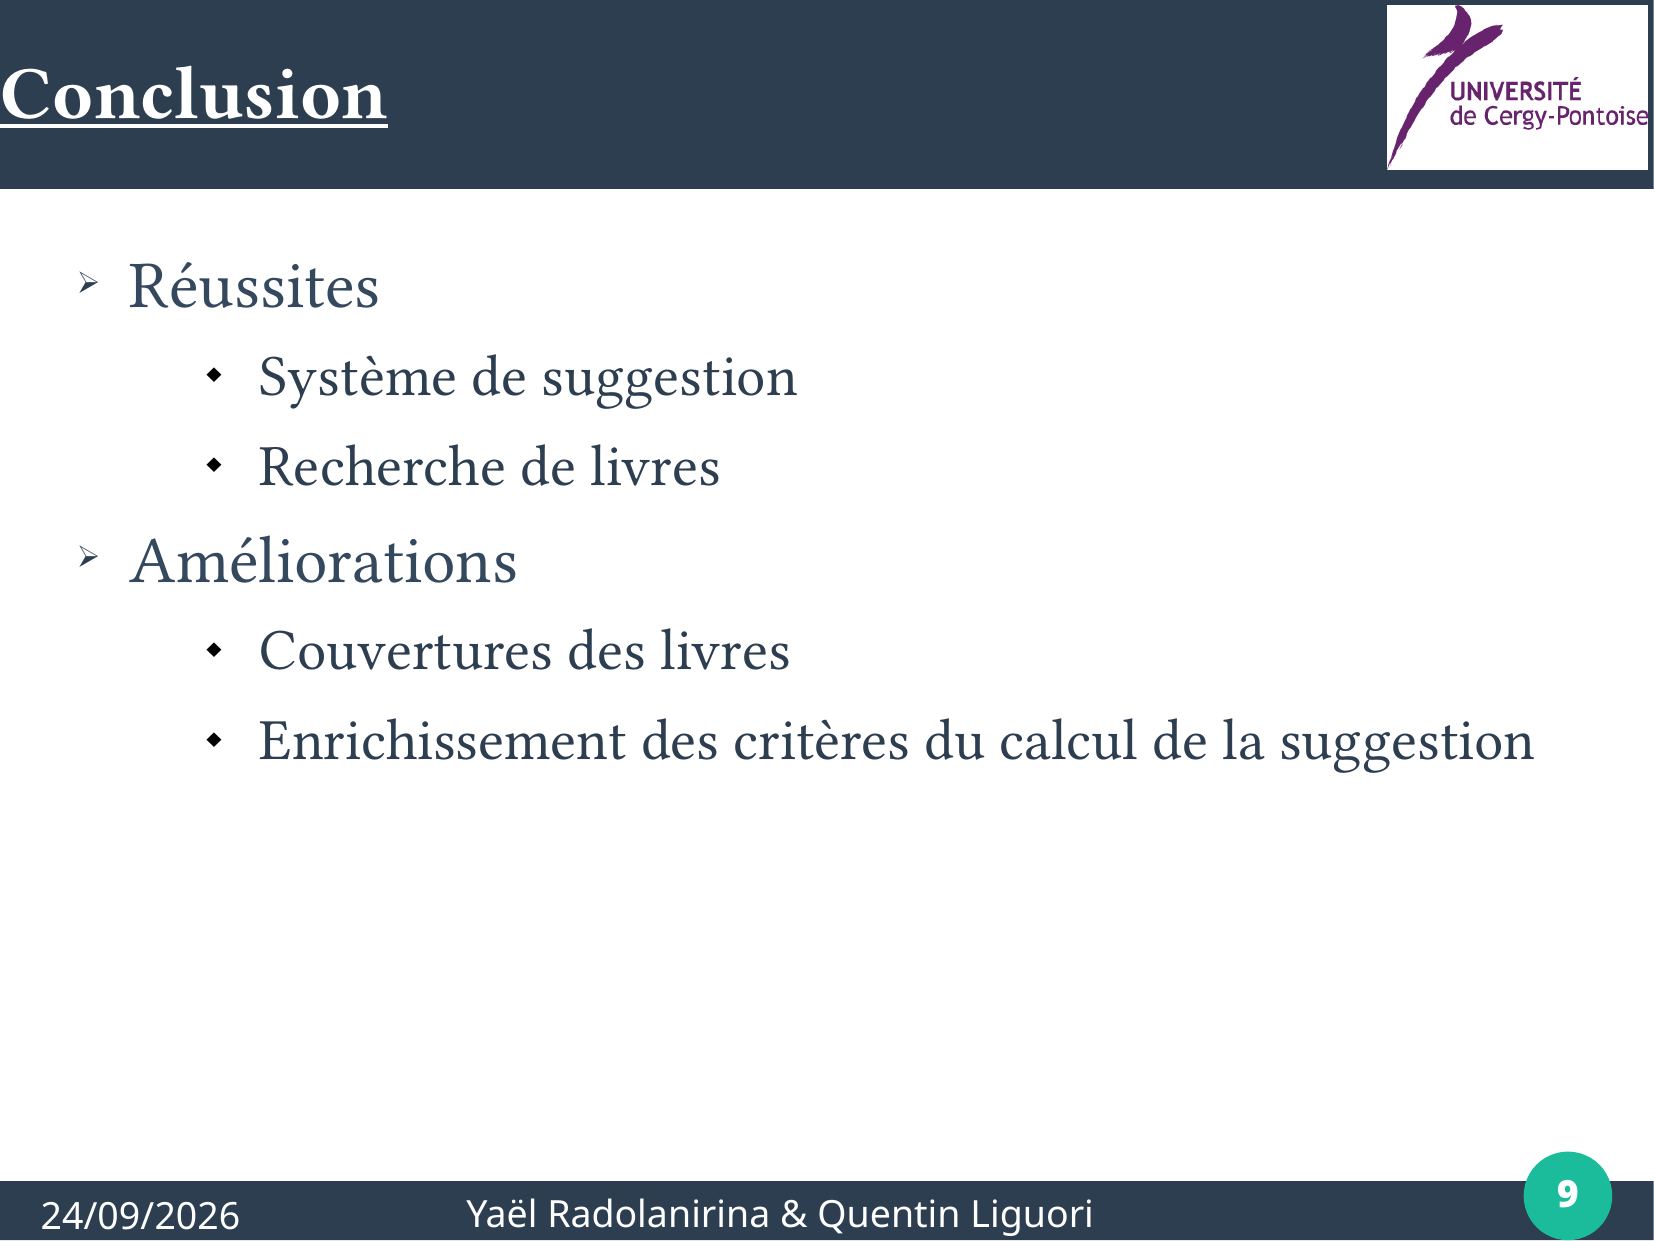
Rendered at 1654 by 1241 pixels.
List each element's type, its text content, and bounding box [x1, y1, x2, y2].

list Réussites Système de suggestion Recherche de livres Améliorations Couvertures des livres Enrichissement des critères du calcul de la suggestion [59, 248, 1595, 1134]
picture [1387, 5, 1648, 170]
title Conclusion [0, 0, 1382, 189]
